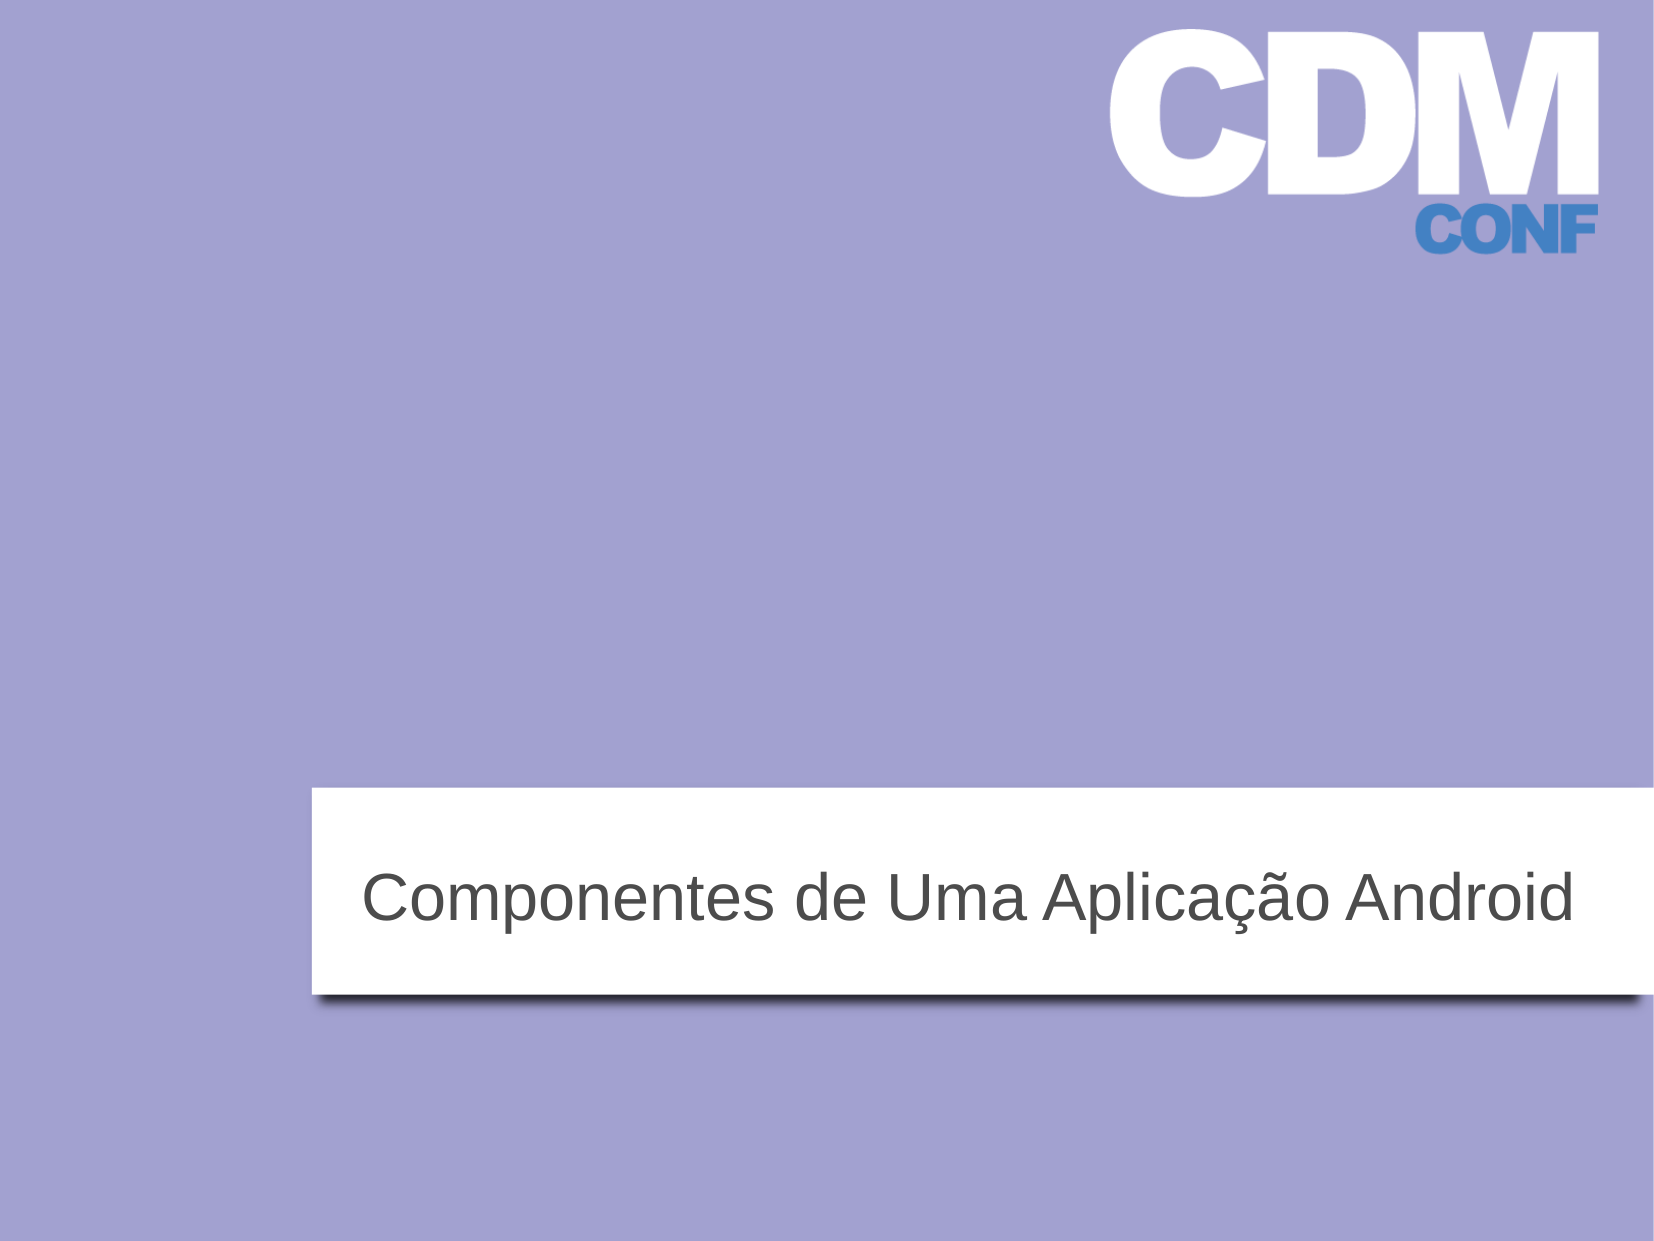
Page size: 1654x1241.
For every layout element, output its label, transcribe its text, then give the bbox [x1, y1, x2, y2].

subtitle Componentes de Uma Aplicação Android [307, 785, 1630, 1010]
picture [0, 0, 1654, 1241]
